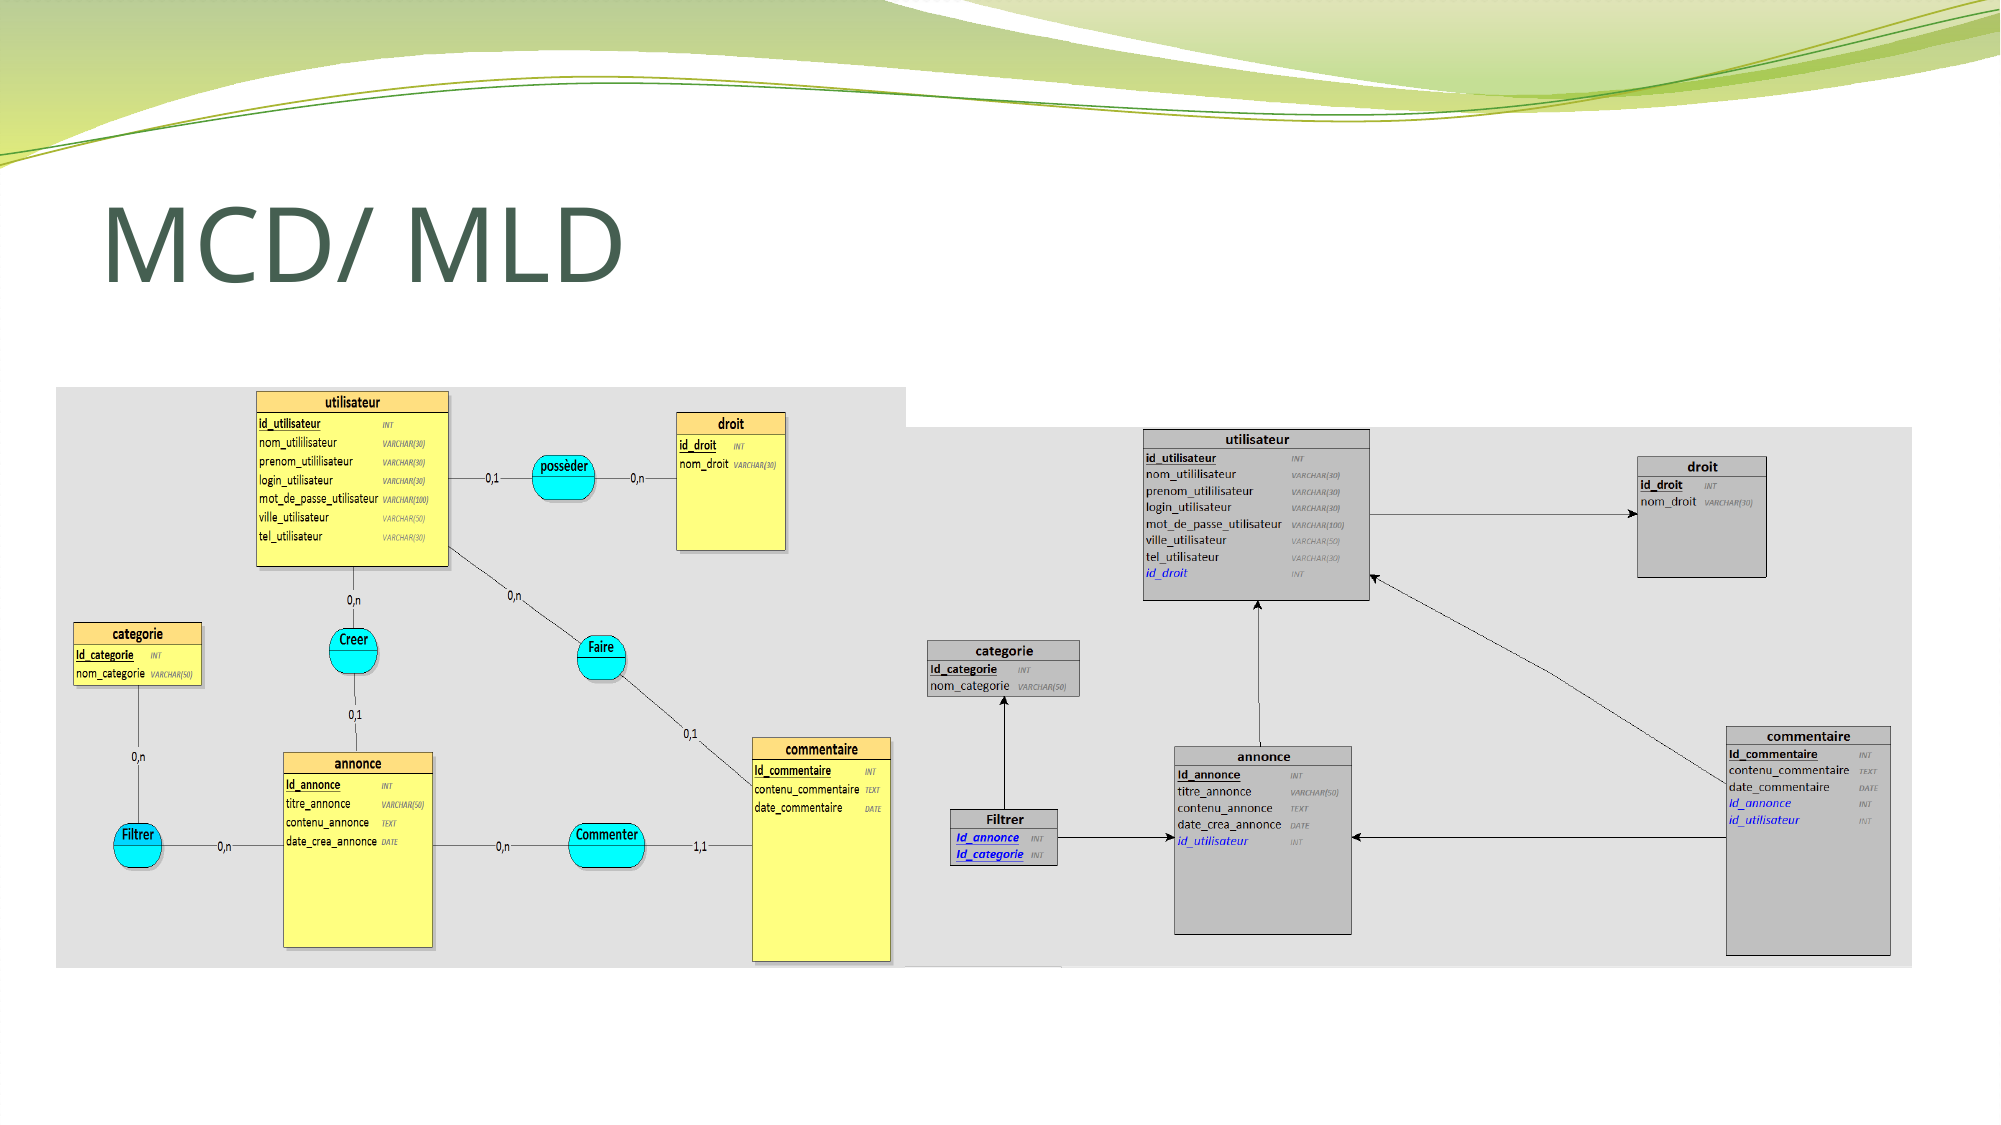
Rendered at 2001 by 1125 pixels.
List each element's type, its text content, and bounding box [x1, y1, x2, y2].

picture [56, 387, 1912, 968]
text_box MCD/ MLD [99, 115, 1900, 303]
